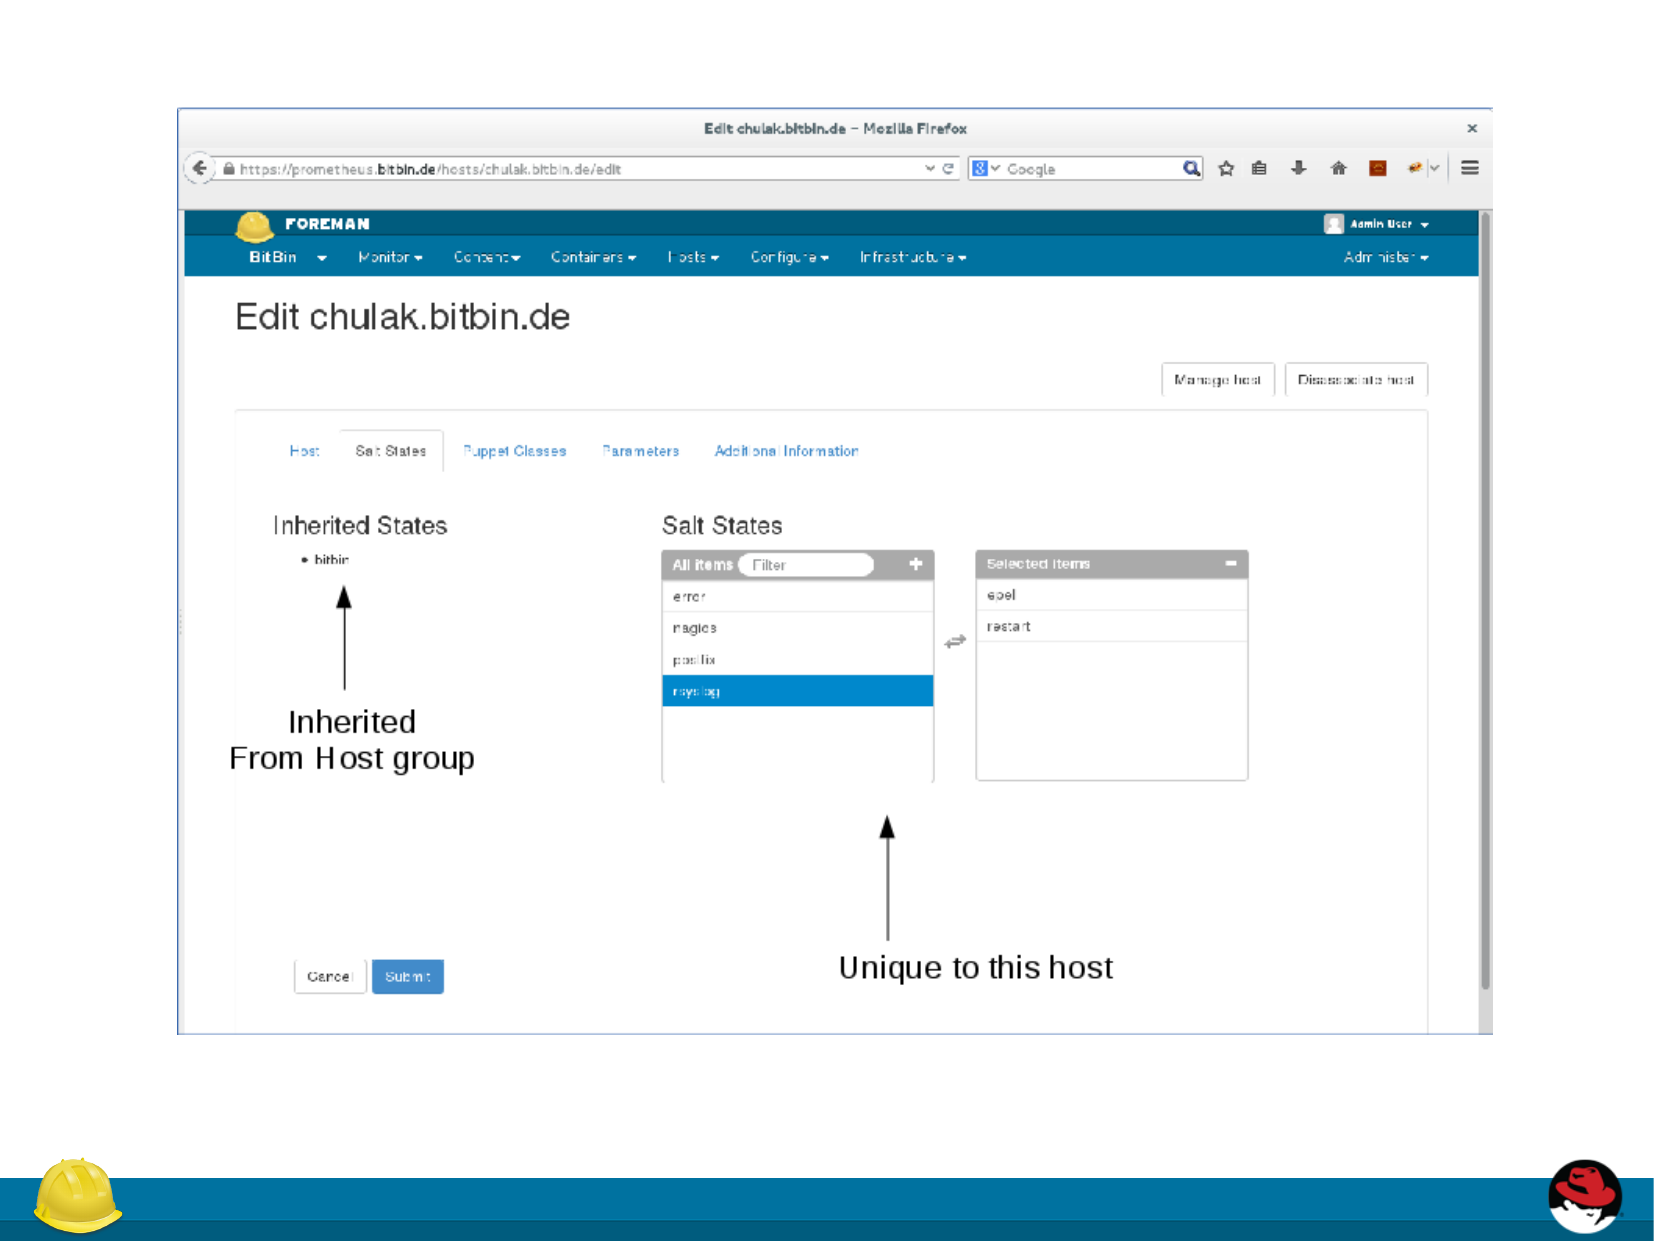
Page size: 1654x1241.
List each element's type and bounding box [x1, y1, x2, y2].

picture [23, 1145, 130, 1235]
picture [1547, 1157, 1630, 1233]
picture [177, 106, 1493, 1035]
